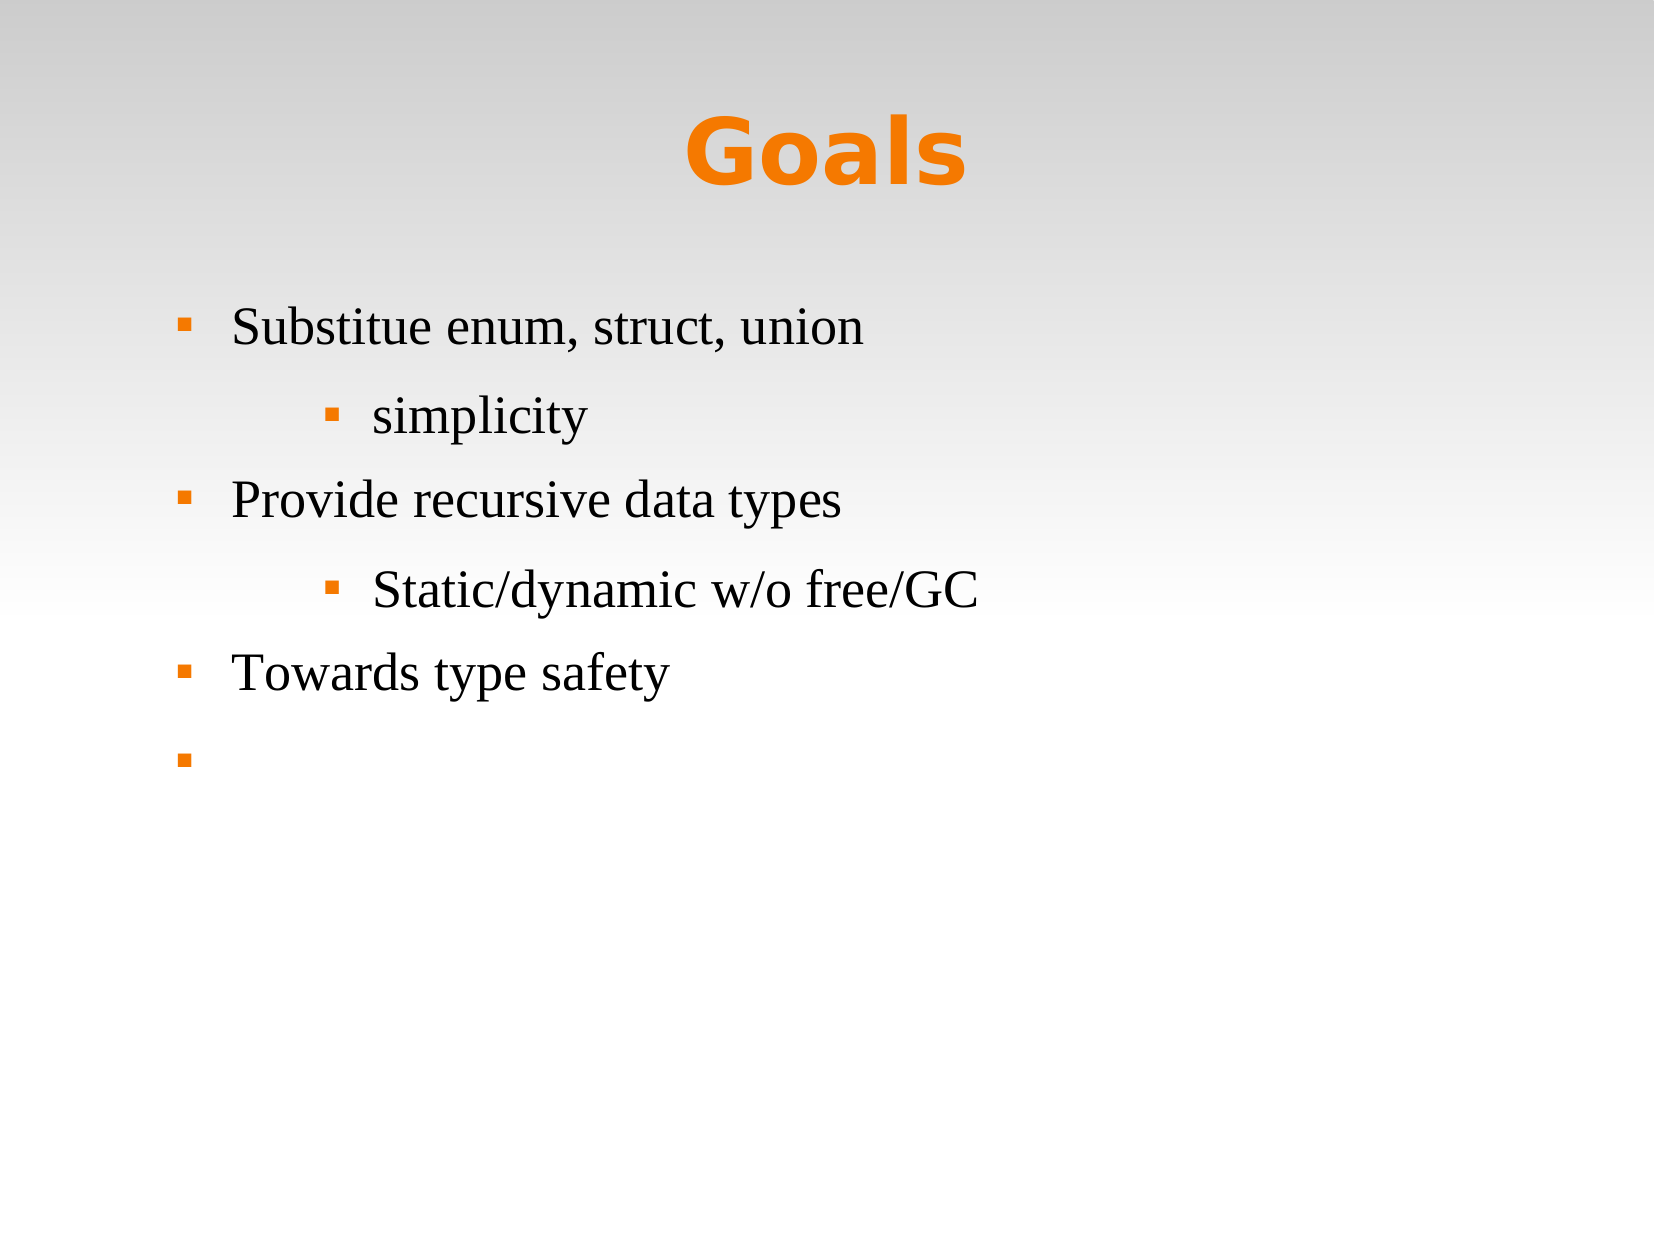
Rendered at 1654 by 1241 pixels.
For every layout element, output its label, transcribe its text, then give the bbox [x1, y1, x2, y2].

title Goals [82, 49, 1571, 257]
list Substitue enum, struct, union simplicity Provide recursive data types Static/dynamic w/o free/GC Towards type safety [89, 296, 1463, 1115]
